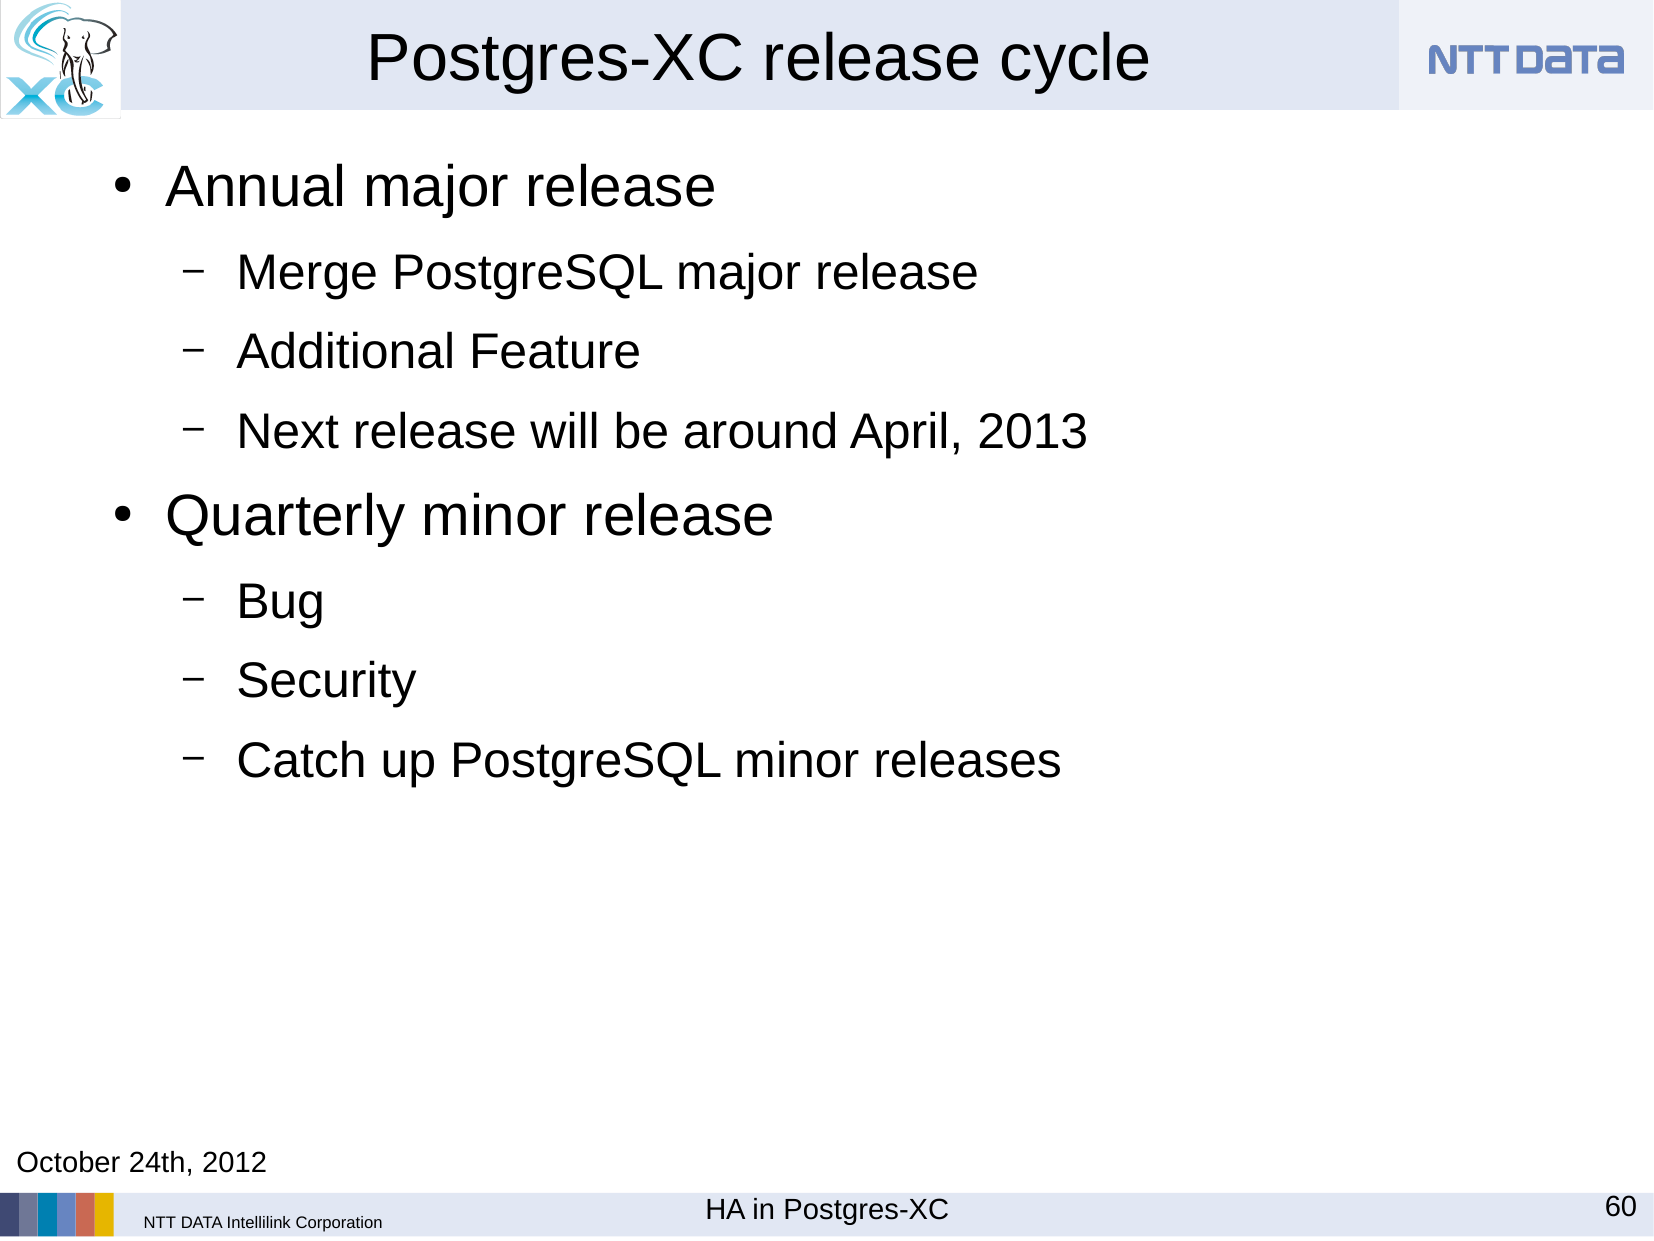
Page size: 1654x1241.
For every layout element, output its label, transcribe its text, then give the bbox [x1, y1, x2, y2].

title Postgres-XC release cycle [120, 3, 1399, 110]
list Annual major release Merge PostgreSQL major release Additional Feature Next release will be around April, 2013 Quarterly minor release Bug Security Catch up PostgreSQL minor releases [94, 153, 1583, 873]
picture [0, 0, 121, 119]
picture [1429, 45, 1624, 74]
